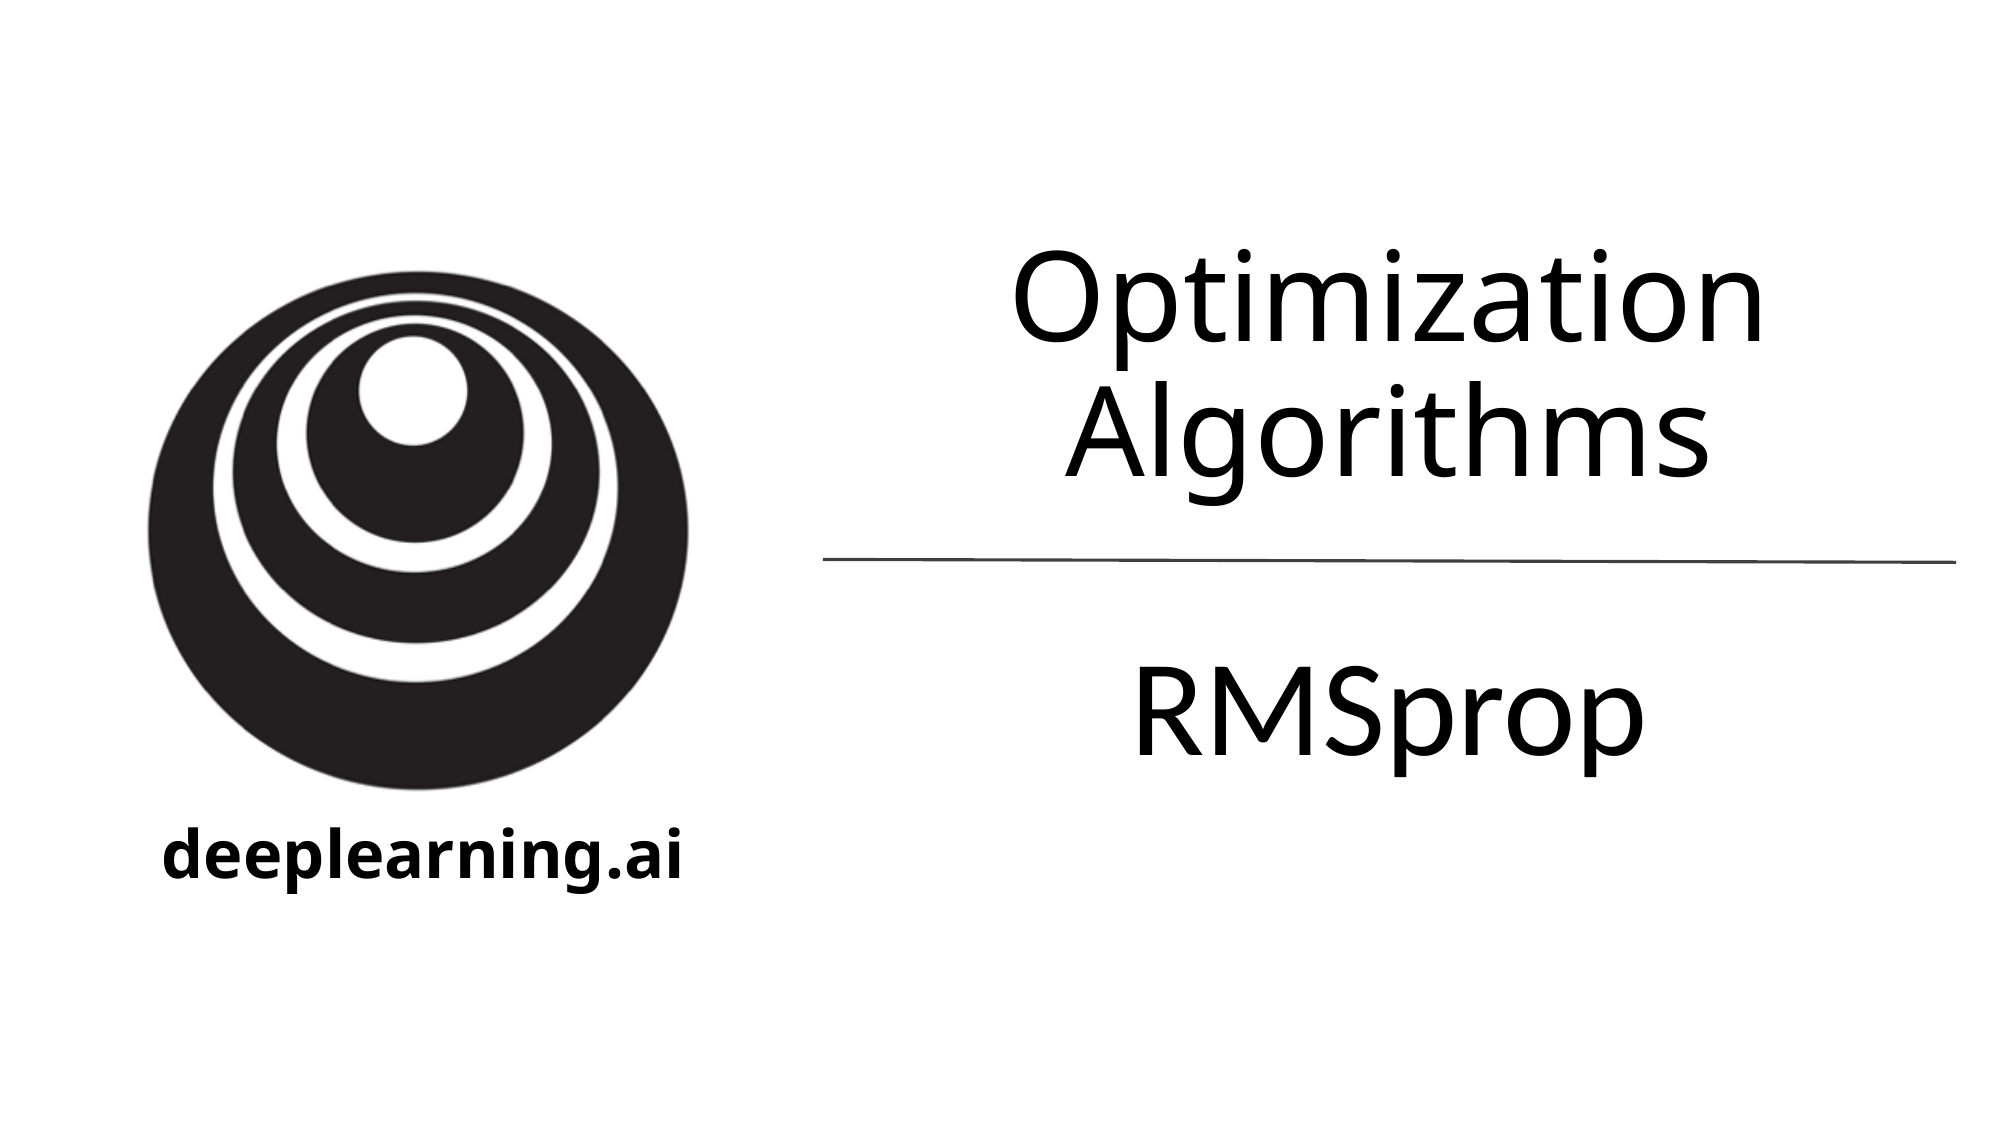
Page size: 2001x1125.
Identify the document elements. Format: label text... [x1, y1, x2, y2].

text_box deeplearning.ai [56, 768, 790, 901]
title Optimization Algorithms [929, 194, 1850, 512]
picture [108, 234, 739, 768]
text_box RMSprop [793, 610, 1986, 791]
